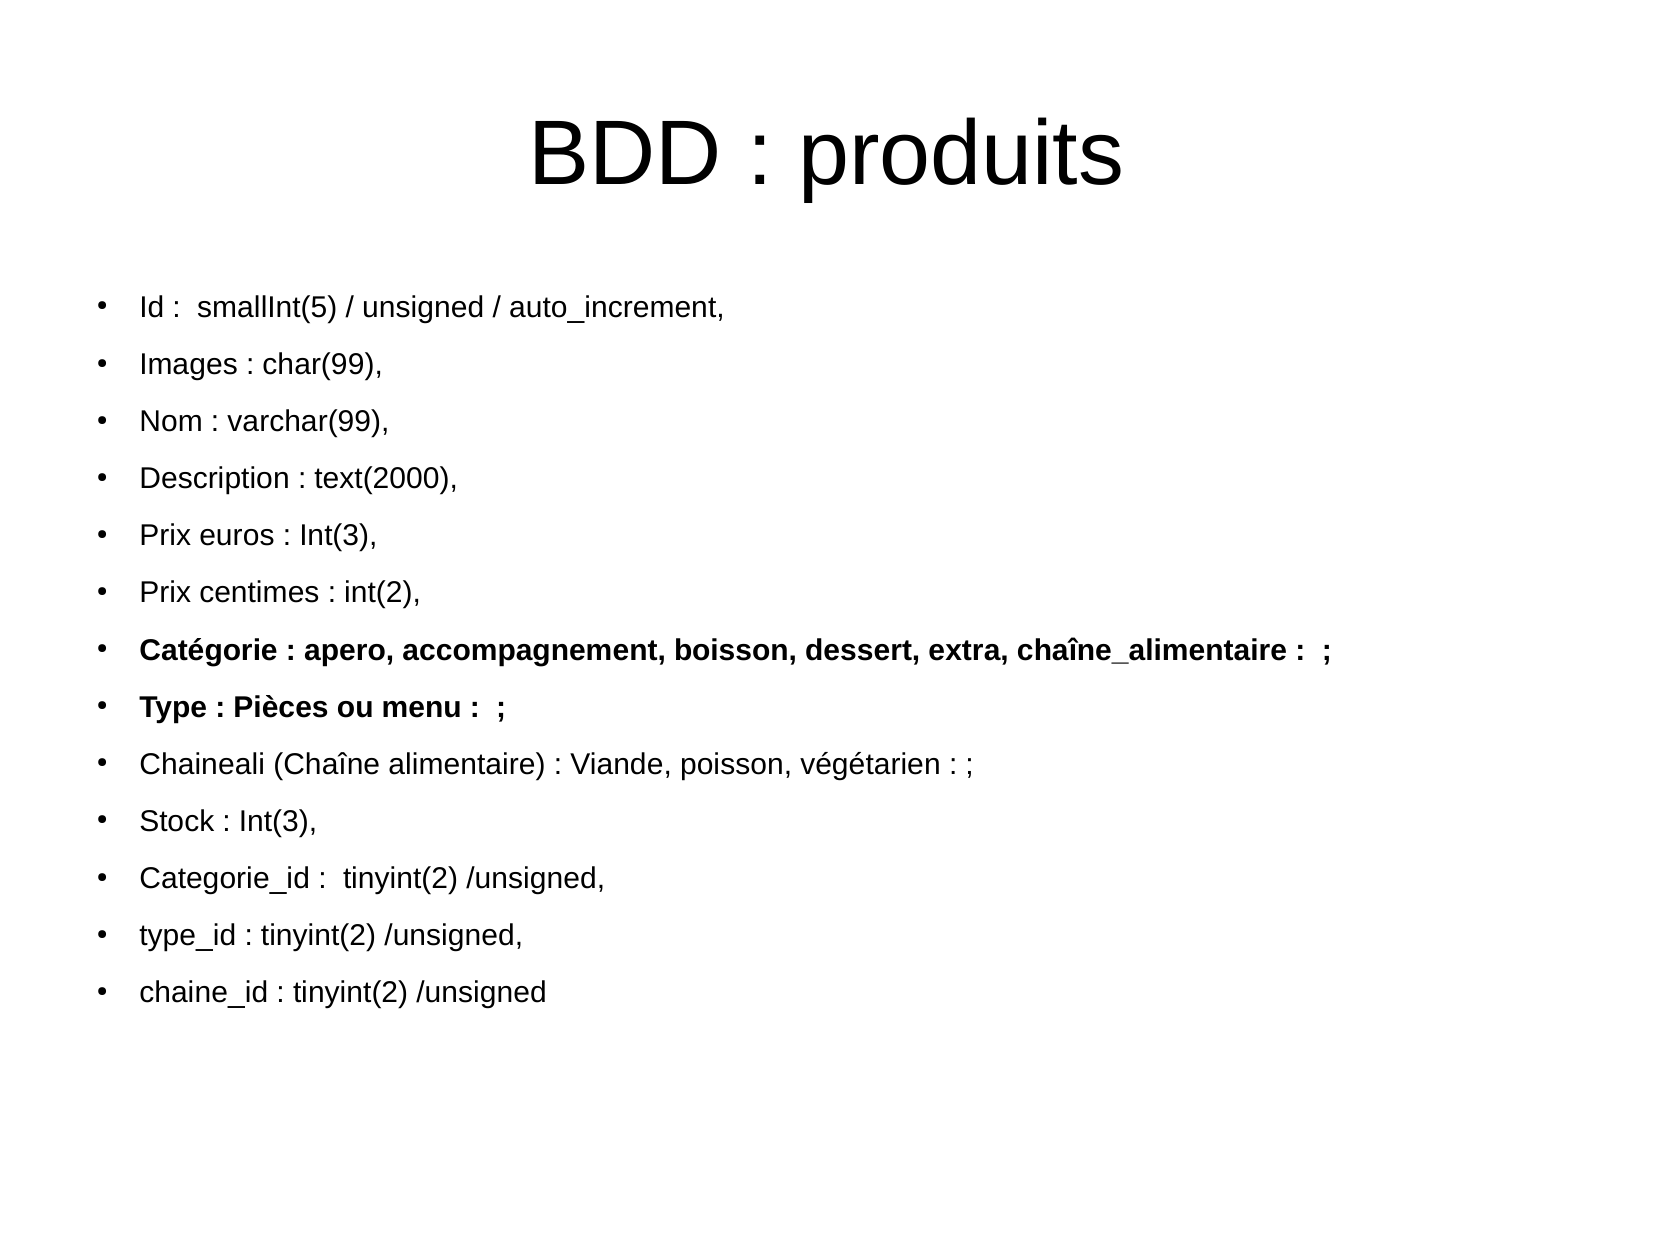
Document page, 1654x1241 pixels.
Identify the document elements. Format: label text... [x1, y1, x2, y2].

title BDD : produits [82, 49, 1571, 257]
list Id : smallInt(5) / unsigned / auto_increment, Images : char(99), Nom : varchar(99), Description : text(2000), Prix euros : Int(3), Prix centimes : int(2), Catégorie : apero, accompagnement, boisson, dessert, extra, chaîne_alimentaire : ; Type : Pièces ou menu : ; Chaineali (Chaîne alimentaire) : Viande, poisson, végétarien : ; Stock : Int(3), Categorie_id : tinyint(2) /unsigned, type_id : tinyint(2) /unsigned, chaine_id : tinyint(2) /unsigned [82, 290, 1571, 1010]
